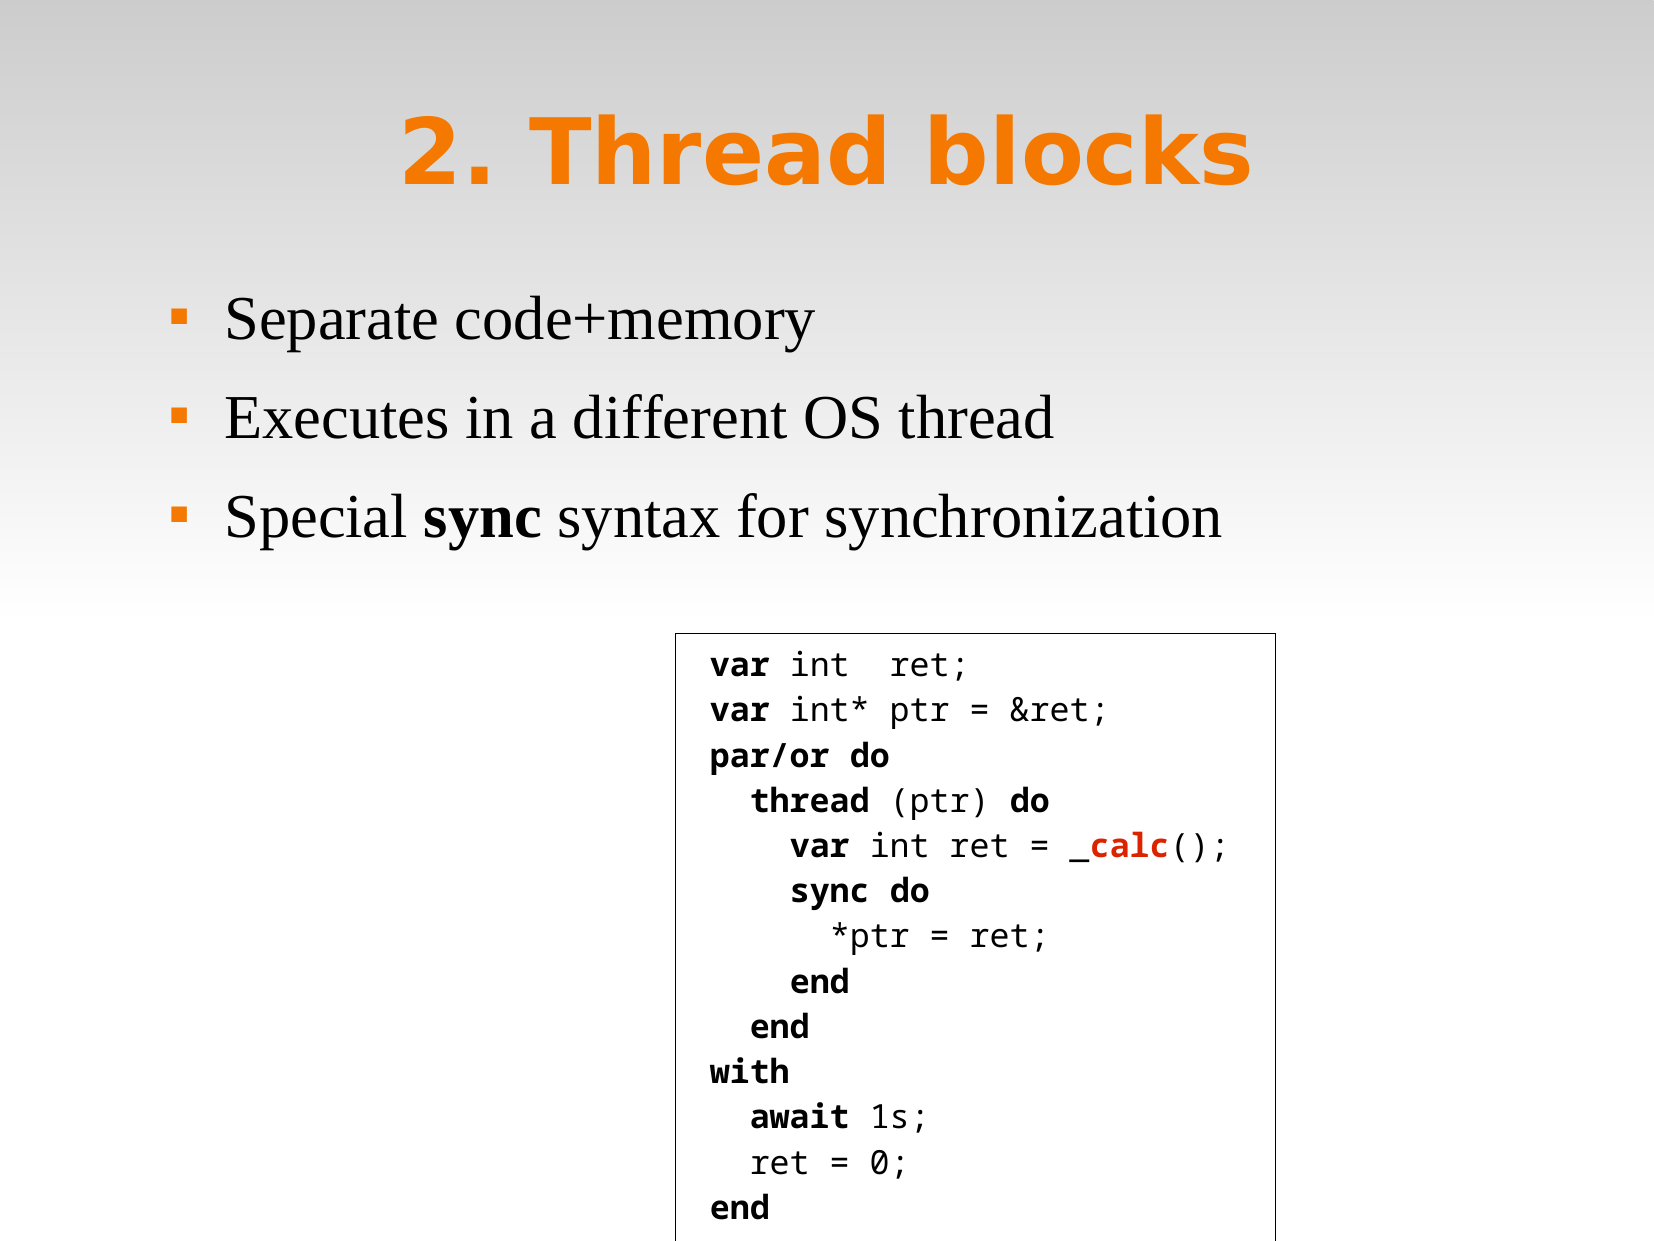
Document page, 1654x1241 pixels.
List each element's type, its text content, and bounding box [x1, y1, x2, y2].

text_box var int ret; var int* ptr = &ret; par/or do thread (ptr) do var int ret = _calc(); sync do *ptr = ret; end end with await 1s; ret = 0; end retrun ret; [675, 633, 1276, 1203]
list Separate code+memory Executes in a different OS thread Special sync syntax for synchronization [82, 231, 1571, 1035]
title 2. Thread blocks [82, 49, 1571, 231]
